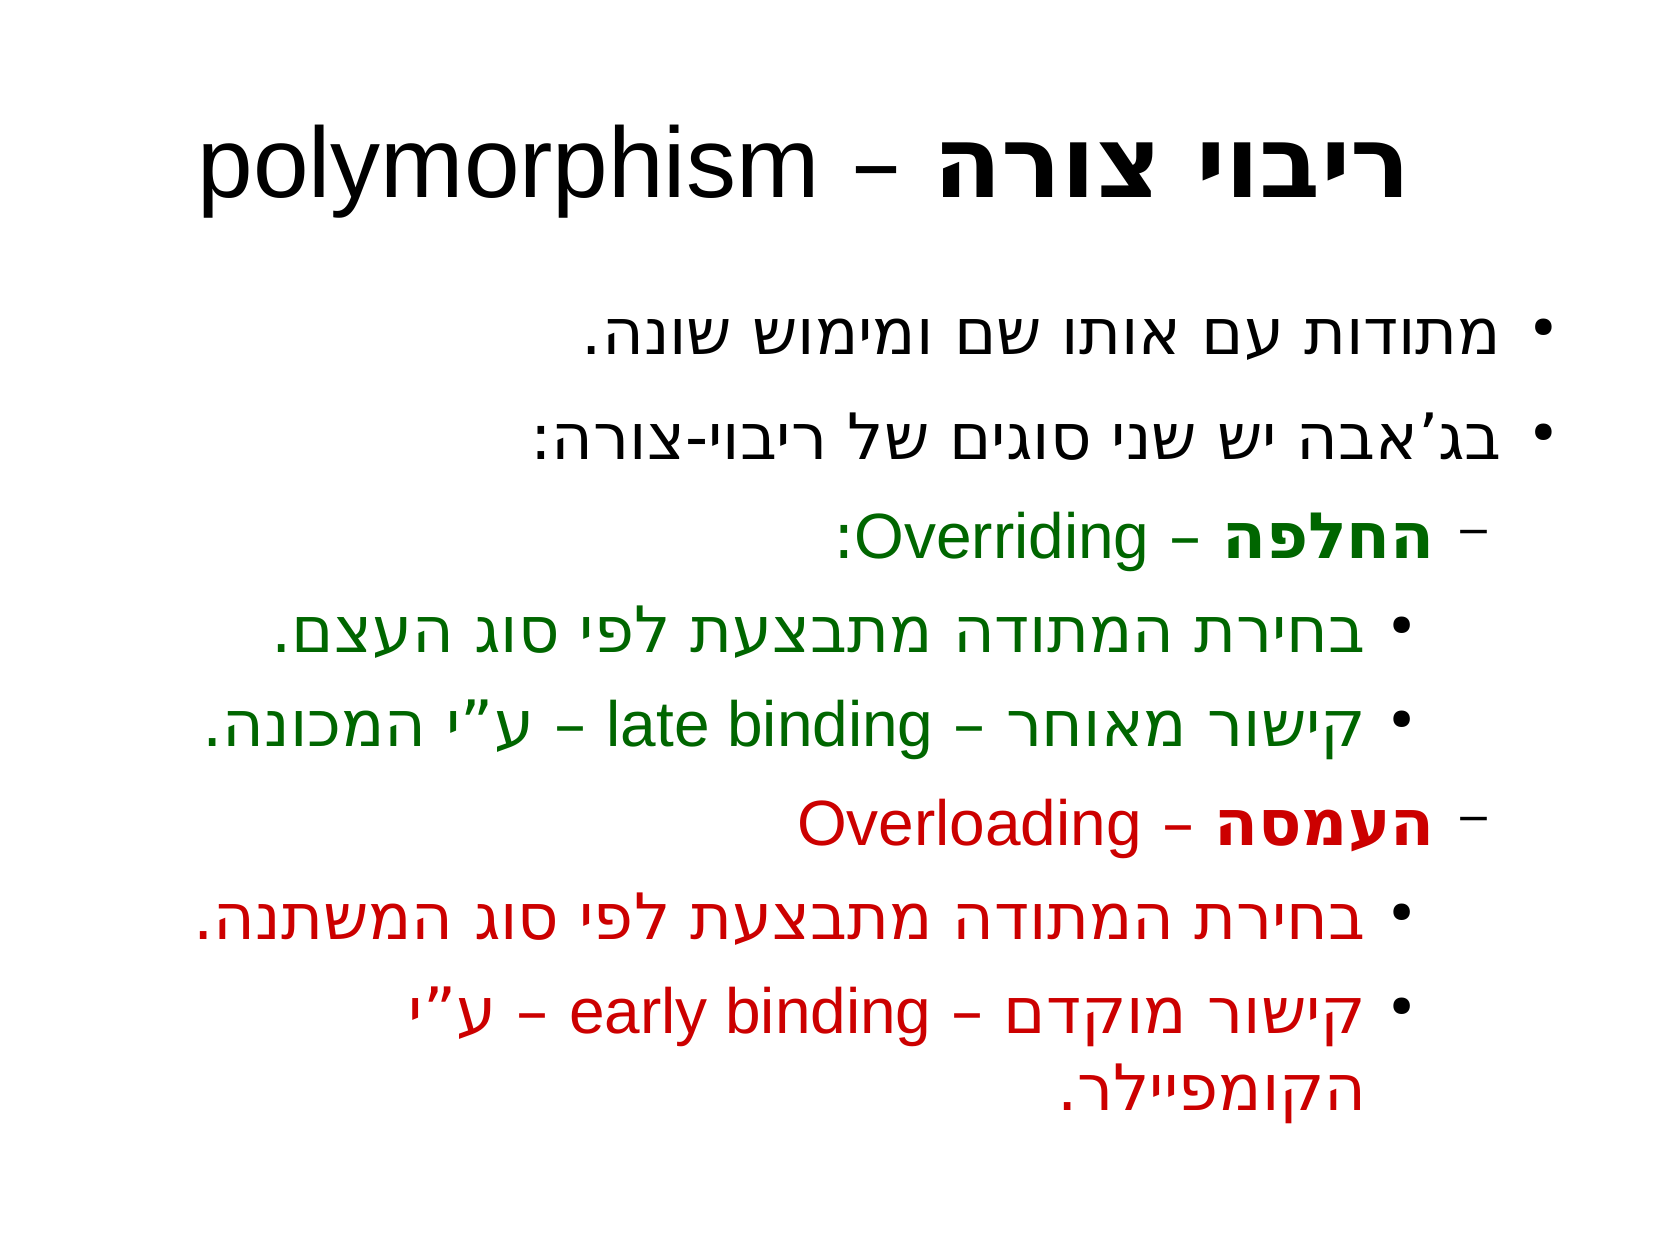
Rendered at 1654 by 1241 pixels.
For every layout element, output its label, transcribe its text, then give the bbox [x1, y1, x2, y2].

title ריבוי צורה – polymorphism [63, 45, 1546, 271]
list מתודות עם אותו שם ומימוש שונה. בג’אבה יש שני סוגים של ריבוי-צורה: החלפה – Overriding: בחירת המתודה מתבצעת לפי סוג העצם. קישור מאוחר – late binding – ע”י המכונה. העמסה – Overloading בחירת המתודה מתבצעת לפי סוג המשתנה. קישור מוקדם – early binding – ע”י הקומפיילר. [82, 290, 1571, 1126]
